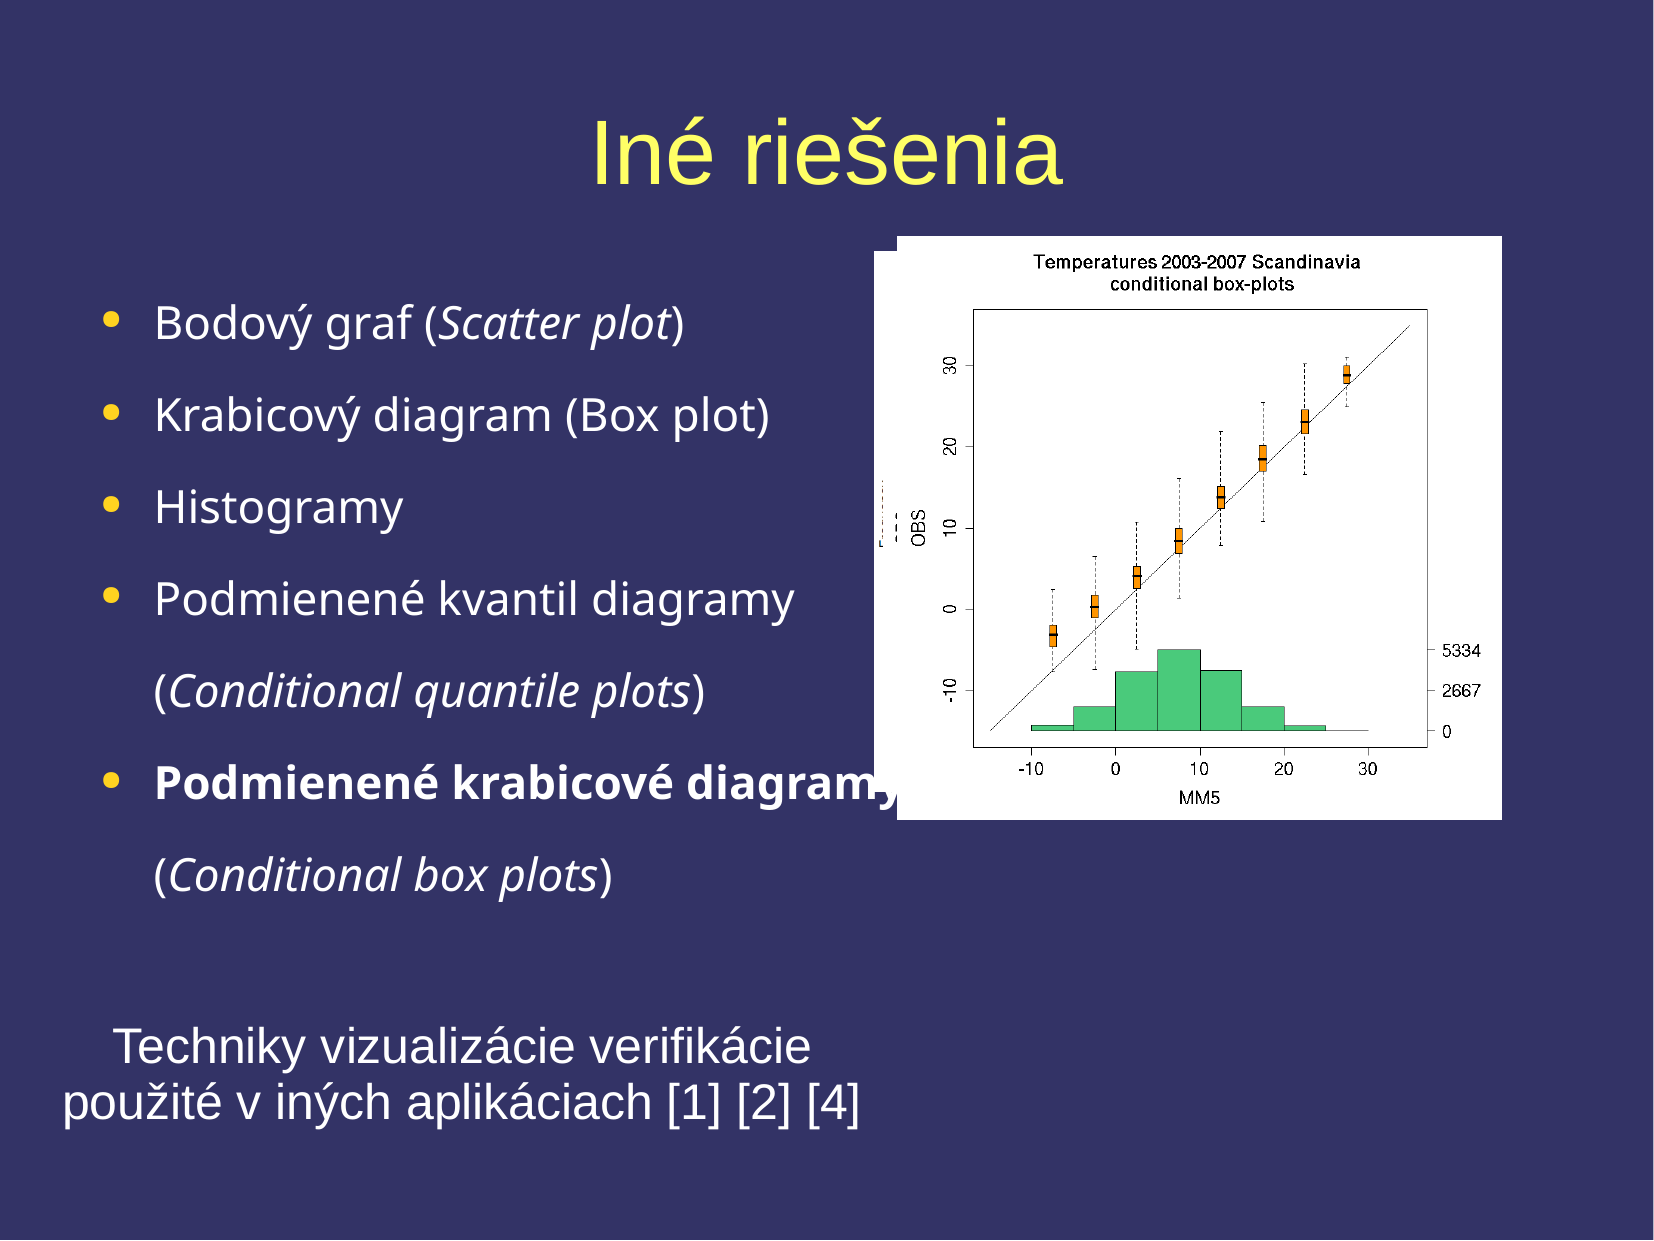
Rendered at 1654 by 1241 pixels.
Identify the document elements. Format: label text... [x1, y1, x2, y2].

list Bodový graf (Scatter plot) Krabicový diagram (Box plot) Histogramy Podmienené kvantil diagramy (Conditional quantile plots) Podmienené krabicové diagramy (Conditional box plots) [82, 290, 1571, 1109]
text_box Techniky vizualizácie verifikácie použité v iných aplikáciach [1] [2] [4] [47, 1010, 922, 1193]
title Iné riešenia [82, 49, 1571, 257]
picture [874, 236, 1502, 820]
